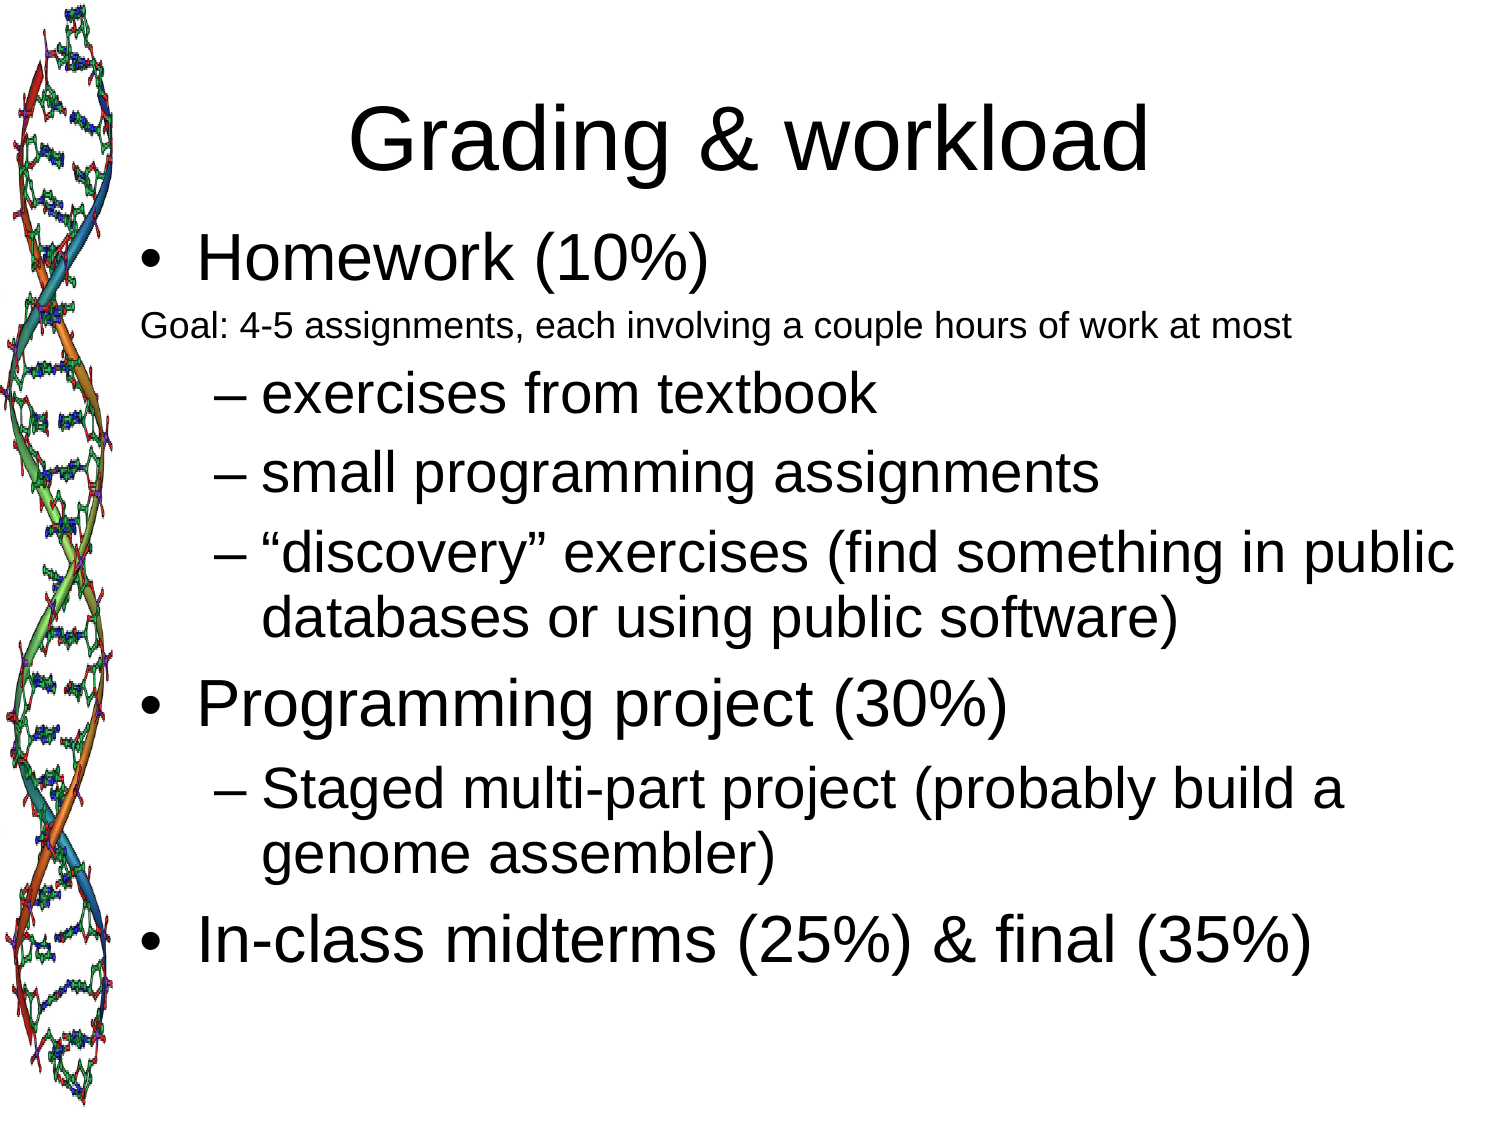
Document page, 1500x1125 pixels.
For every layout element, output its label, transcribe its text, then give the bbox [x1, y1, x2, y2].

title Grading & workload [75, 45, 1426, 233]
list Homework (10%) Goal: 4-5 assignments, each involving a couple hours of work at most exercises from textbook small programming assignments “discovery” exercises (find something in public databases or using public software) Programming project (30%) Staged multi-part project (probably build a genome assembler) In-class midterms (25%) & final (35%) [124, 212, 1500, 1075]
picture [0, 0, 113, 1125]
